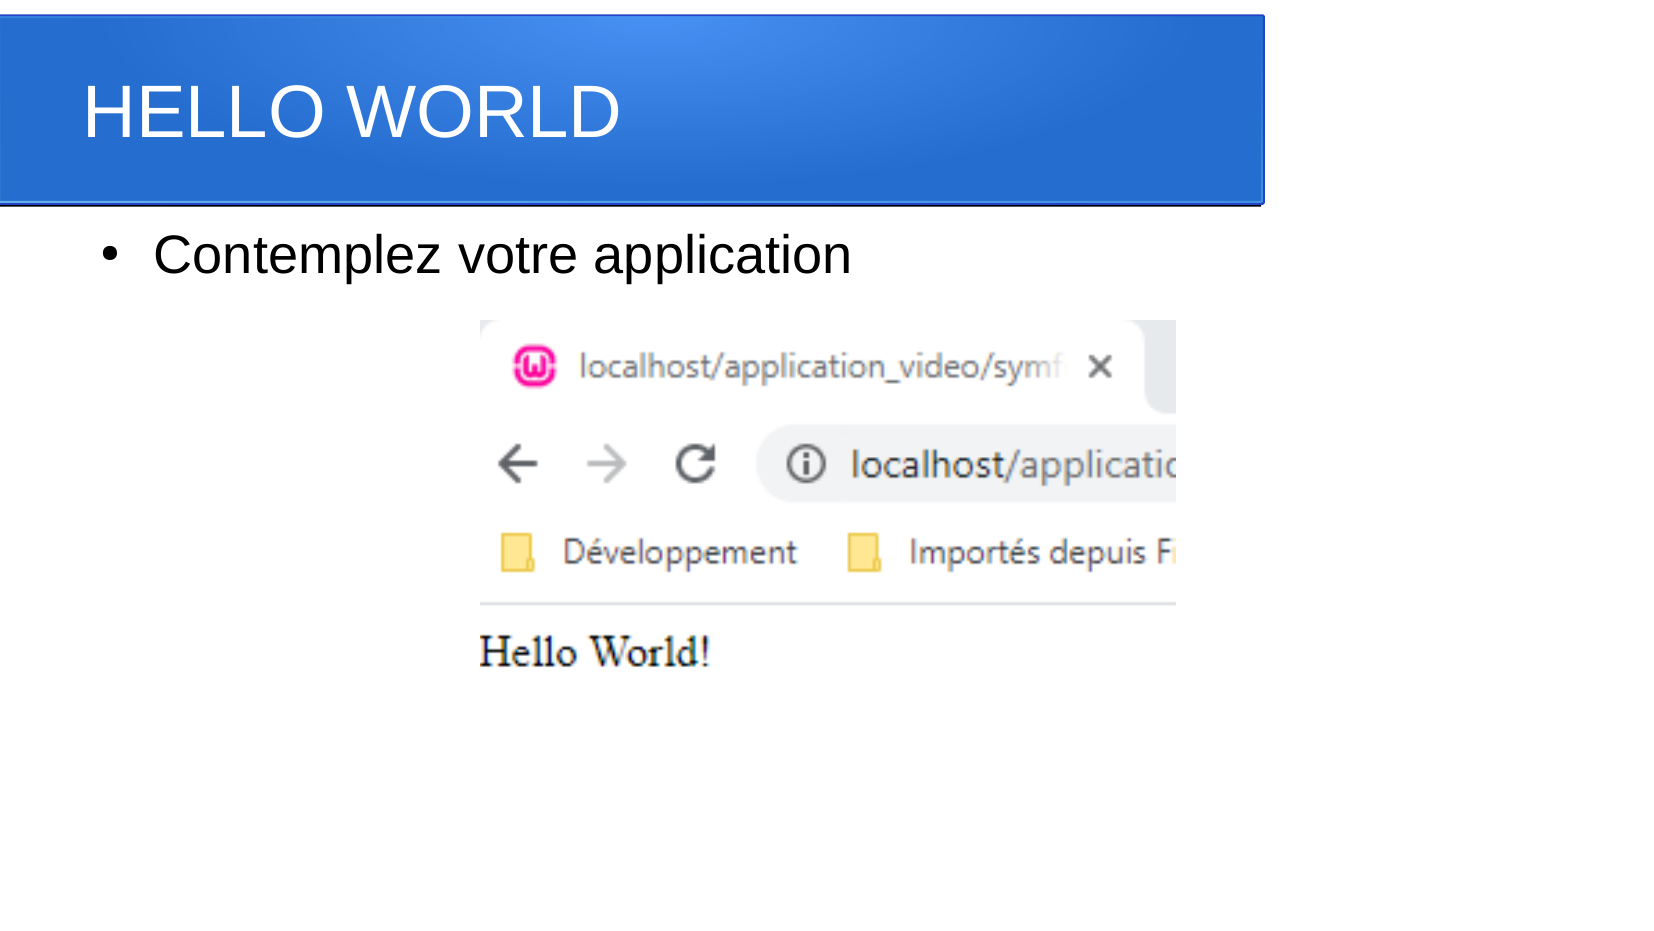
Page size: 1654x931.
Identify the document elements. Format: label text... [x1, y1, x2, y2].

title HELLO WORLD [82, 35, 1235, 189]
picture [480, 320, 1176, 842]
list Contemplez votre application [82, 224, 1571, 764]
